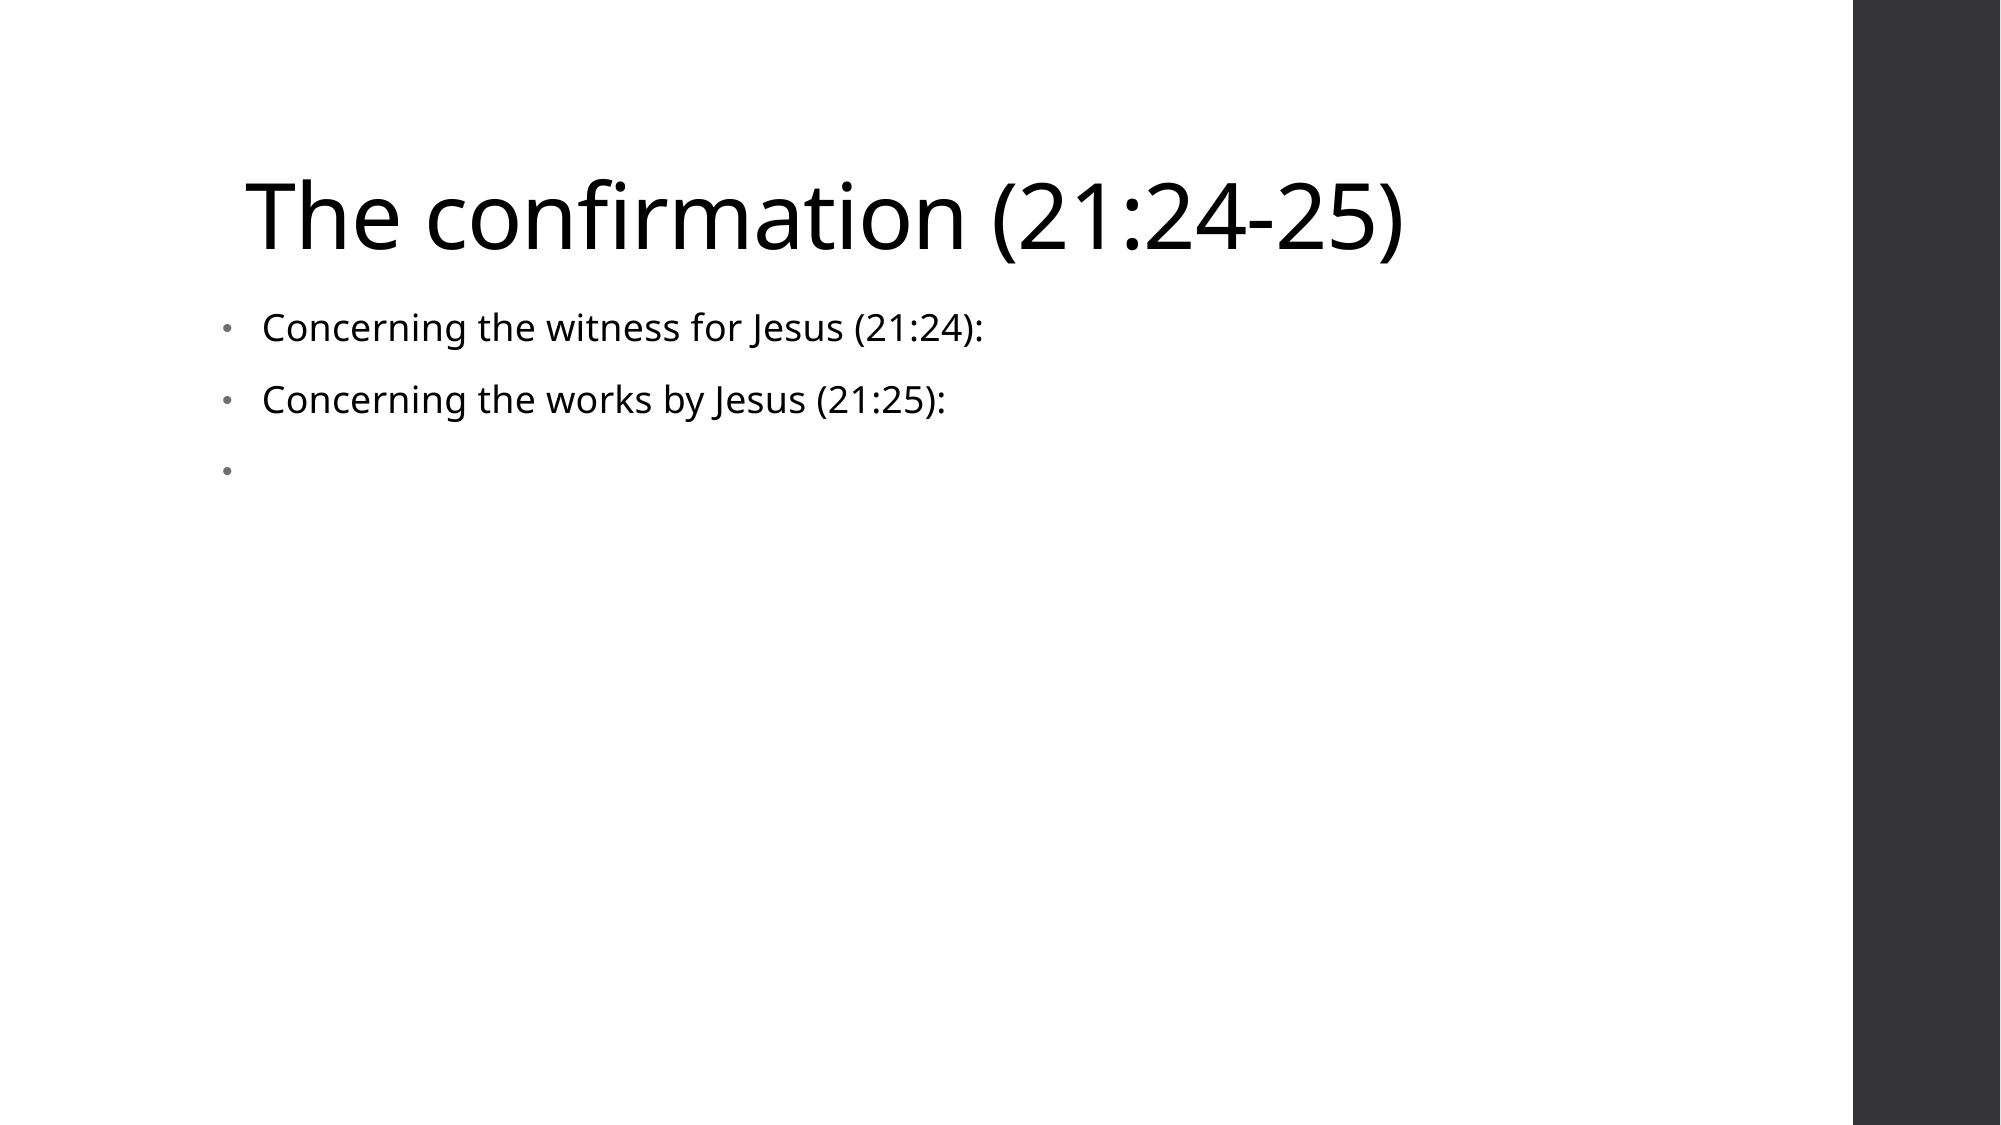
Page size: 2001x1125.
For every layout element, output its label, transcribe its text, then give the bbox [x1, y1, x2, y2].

title The confirmation (21:24-25) [206, 60, 1797, 278]
list Concerning the witness for Jesus (21:24): Concerning the works by Jesus (21:25): [206, 299, 1617, 1014]
